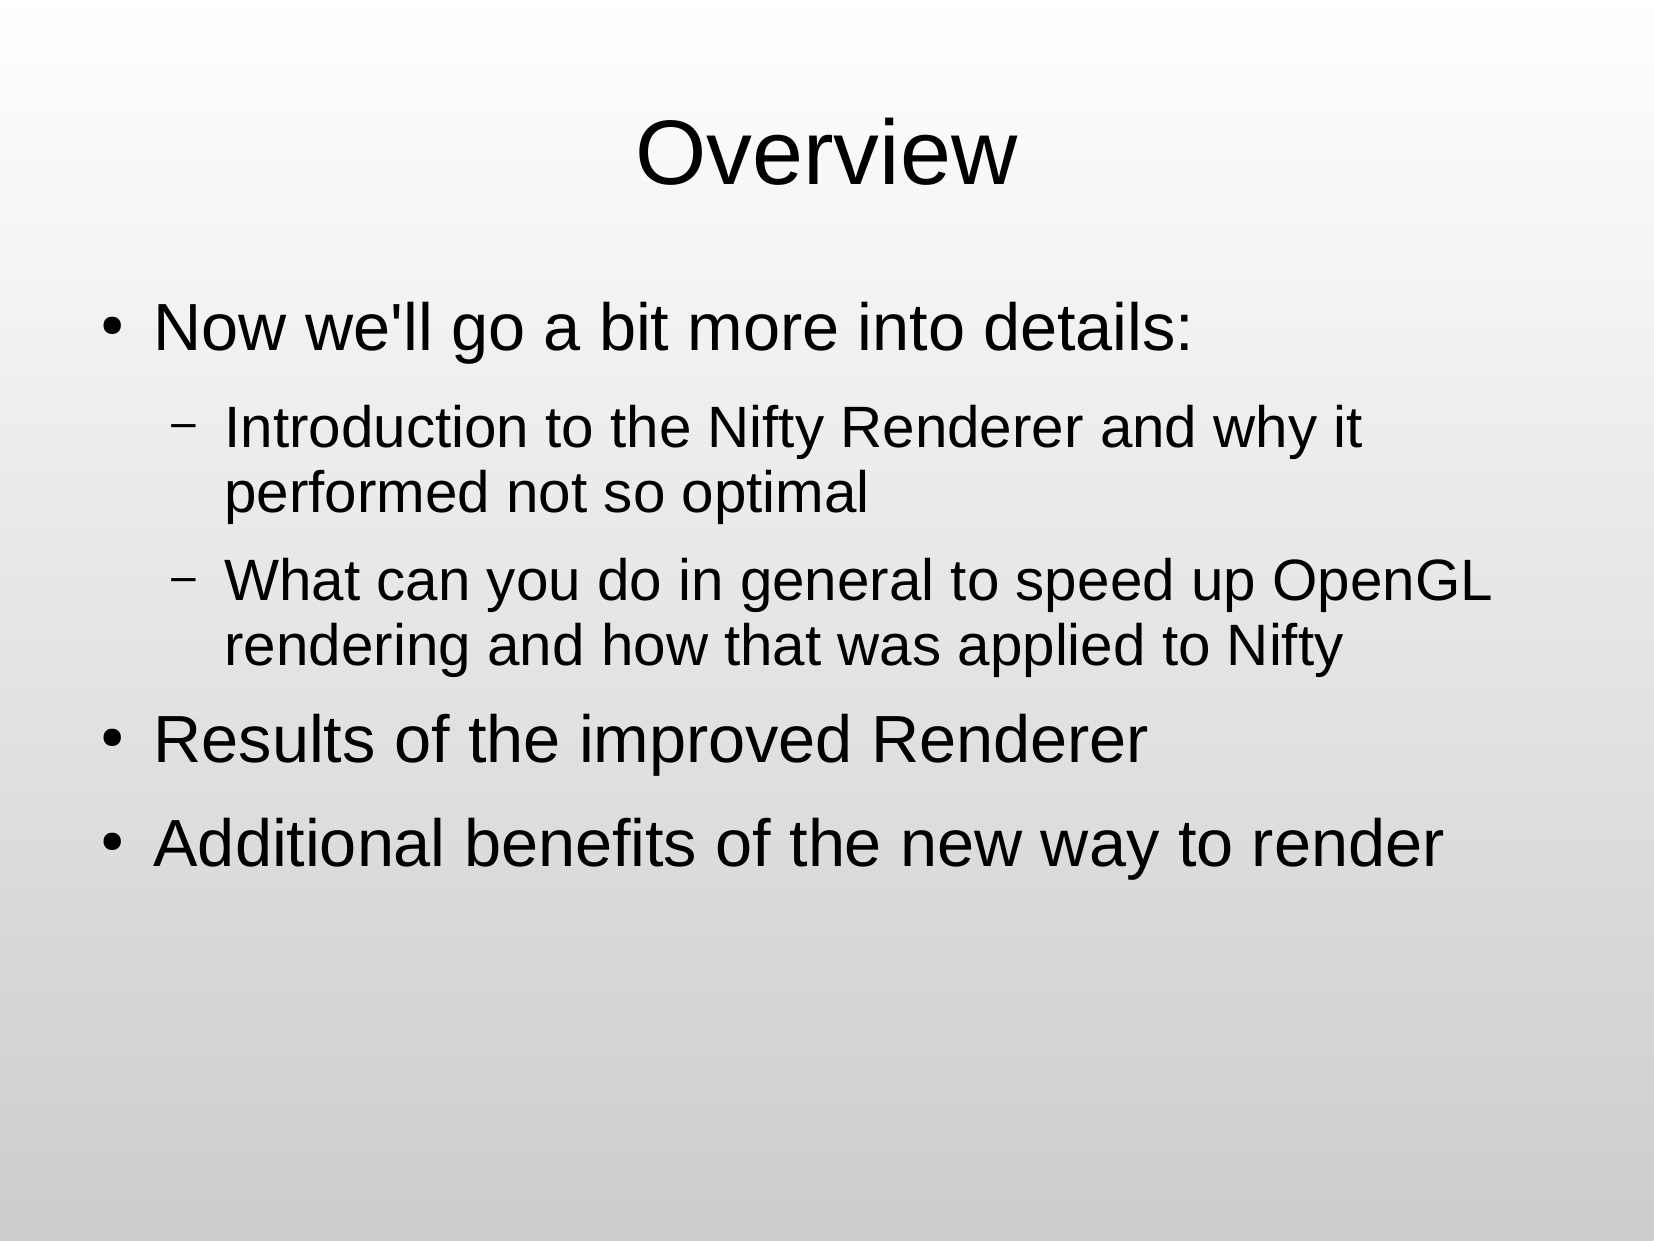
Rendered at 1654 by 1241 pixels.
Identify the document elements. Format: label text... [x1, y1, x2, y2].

title Overview [82, 49, 1571, 257]
list Now we'll go a bit more into details: Introduction to the Nifty Renderer and why it performed not so optimal What can you do in general to speed up OpenGL rendering and how that was applied to Nifty Results of the improved Renderer Additional benefits of the new way to render [82, 290, 1571, 1109]
